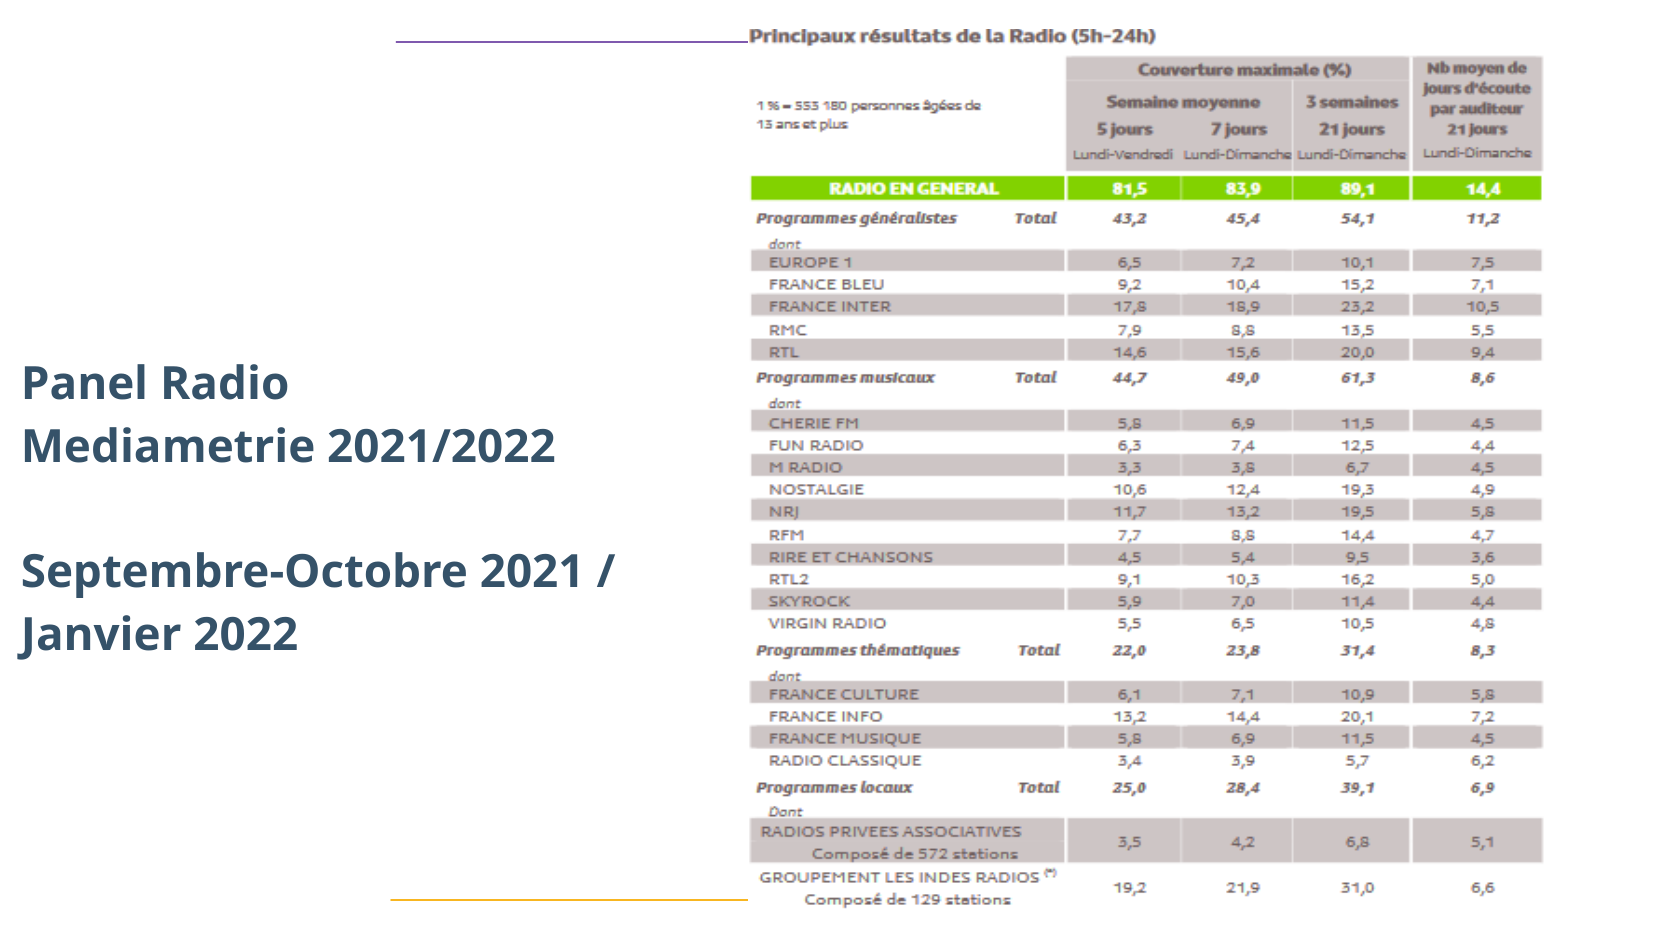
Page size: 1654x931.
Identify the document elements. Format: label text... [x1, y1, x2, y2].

picture [748, 29, 1594, 910]
title Panel Radio Mediametrie 2021/2022 Septembre-Octobre 2021 / Janvier 2022 [20, 350, 749, 664]
